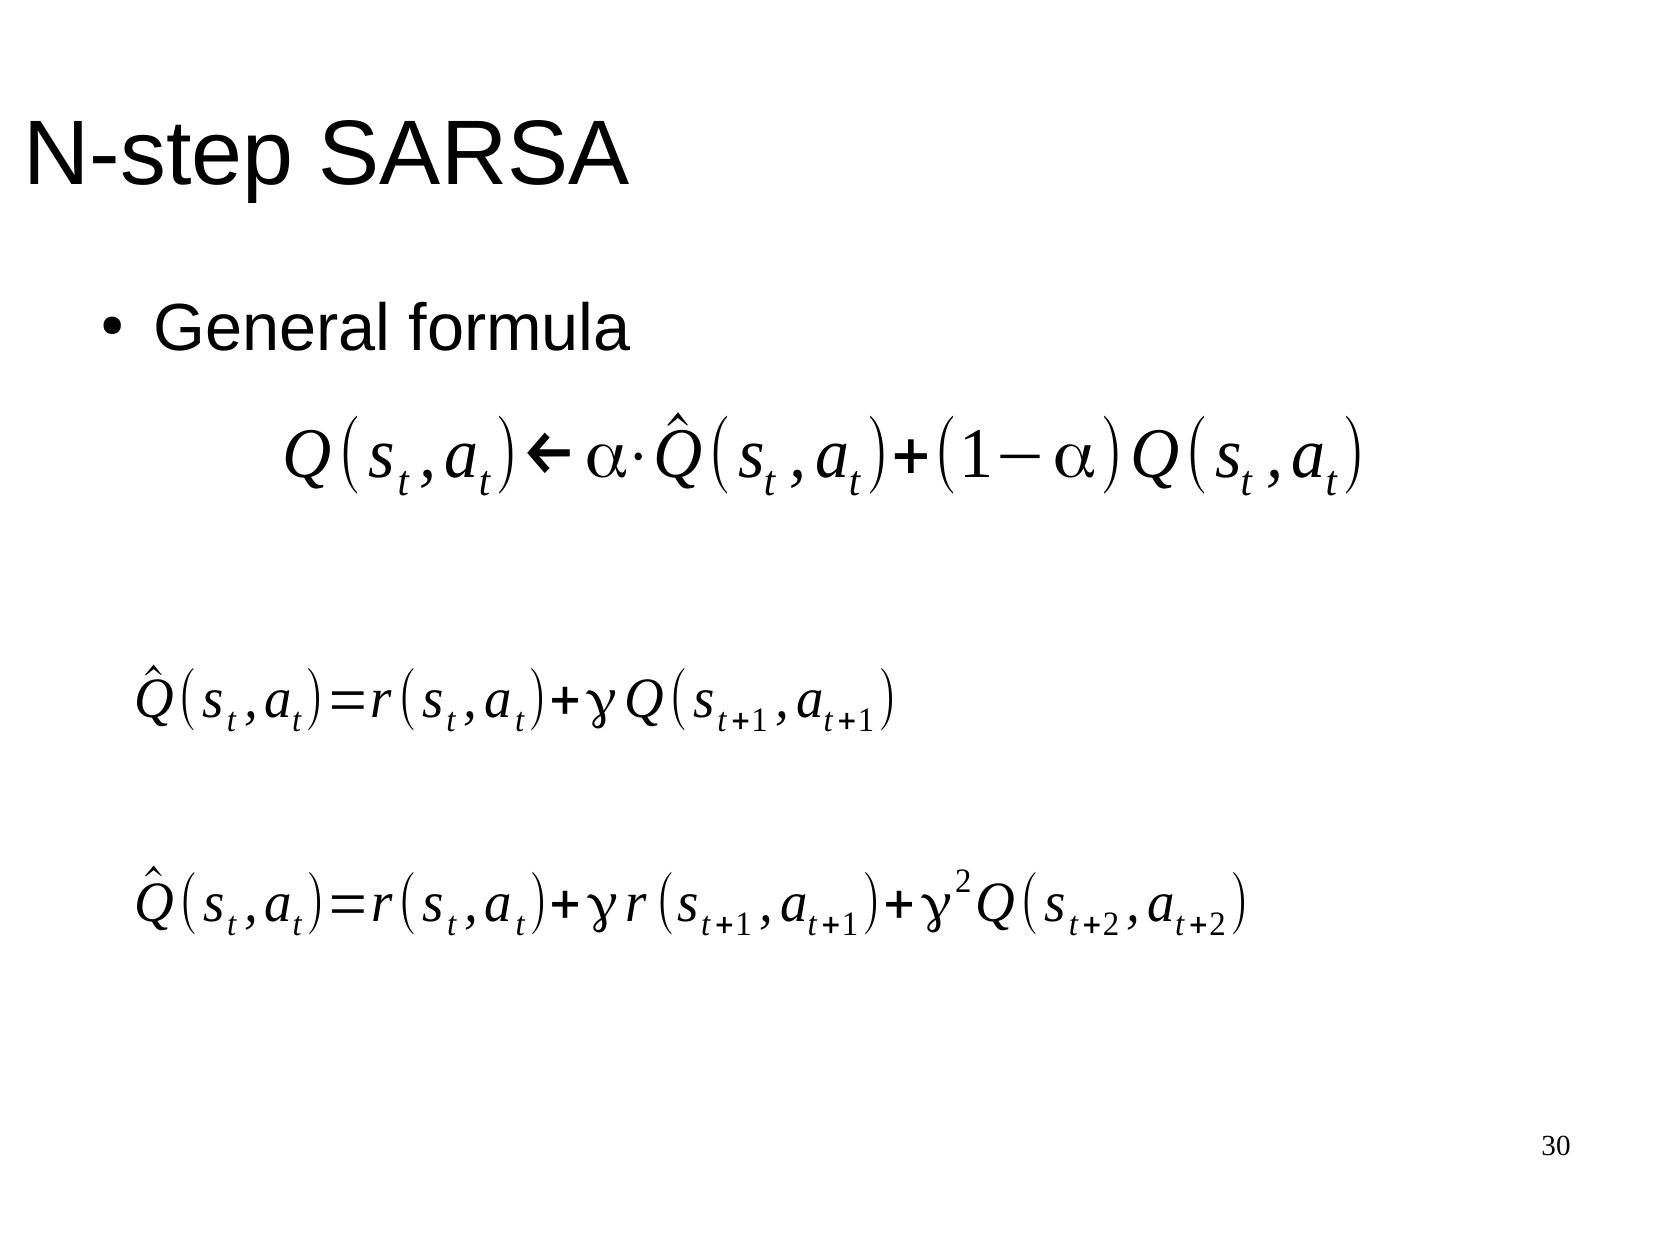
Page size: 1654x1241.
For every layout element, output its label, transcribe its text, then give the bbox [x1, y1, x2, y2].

chart [120, 659, 909, 739]
title N-step SARSA [23, 49, 1512, 257]
chart [120, 860, 1261, 942]
list General formula [82, 290, 1571, 1010]
chart [265, 406, 1383, 505]
